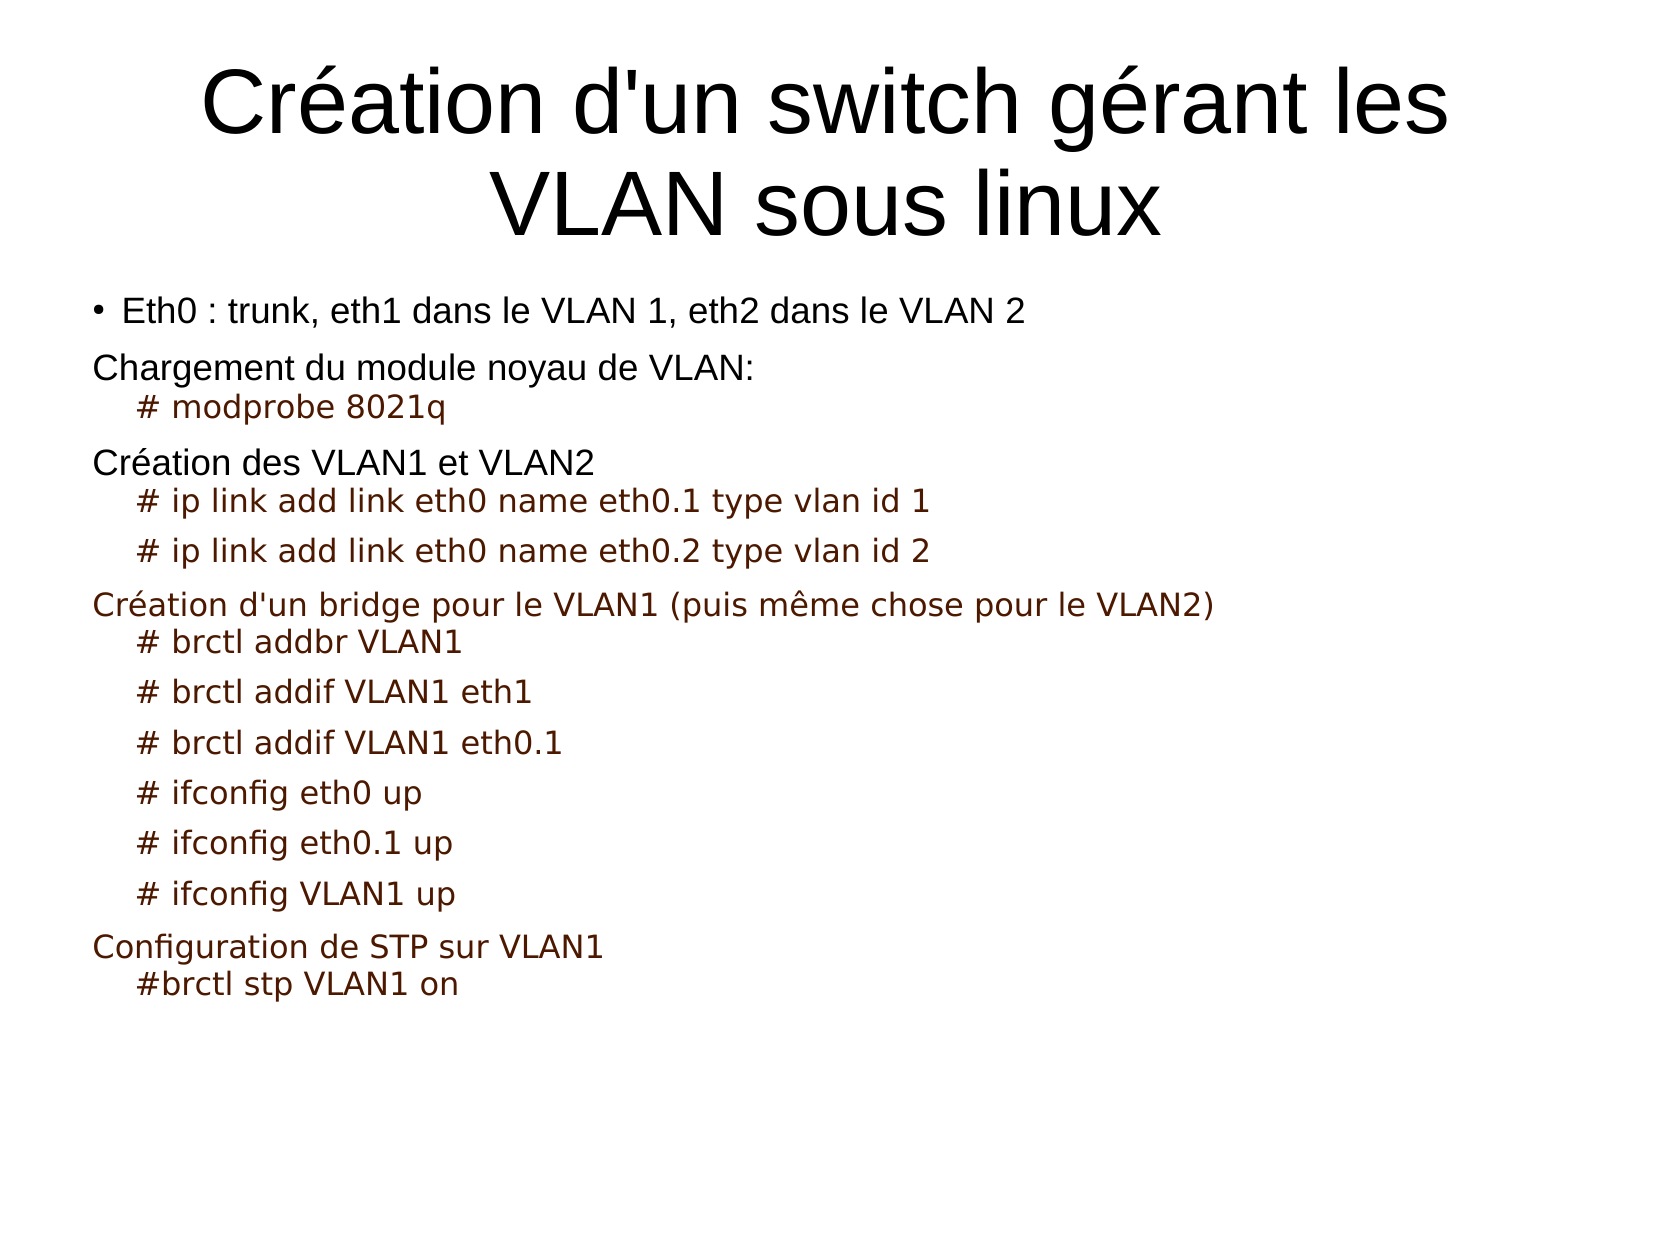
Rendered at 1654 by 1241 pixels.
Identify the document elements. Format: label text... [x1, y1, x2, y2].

title Création d'un switch gérant les VLAN sous linux [82, 49, 1571, 257]
list Eth0 : trunk, eth1 dans le VLAN 1, eth2 dans le VLAN 2 Chargement du module noyau de VLAN: # modprobe 8021q Création des VLAN1 et VLAN2 # ip link add link eth0 name eth0.1 type vlan id 1 # ip link add link eth0 name eth0.2 type vlan id 2 Création d'un bridge pour le VLAN1 (puis même chose pour le VLAN2) # brctl addbr VLAN1 # brctl addif VLAN1 eth1 # brctl addif VLAN1 eth0.1 # ifconfig eth0 up # ifconfig eth0.1 up # ifconfig VLAN1 up Configuration de STP sur VLAN1 #brctl stp VLAN1 on [82, 290, 1571, 1010]
